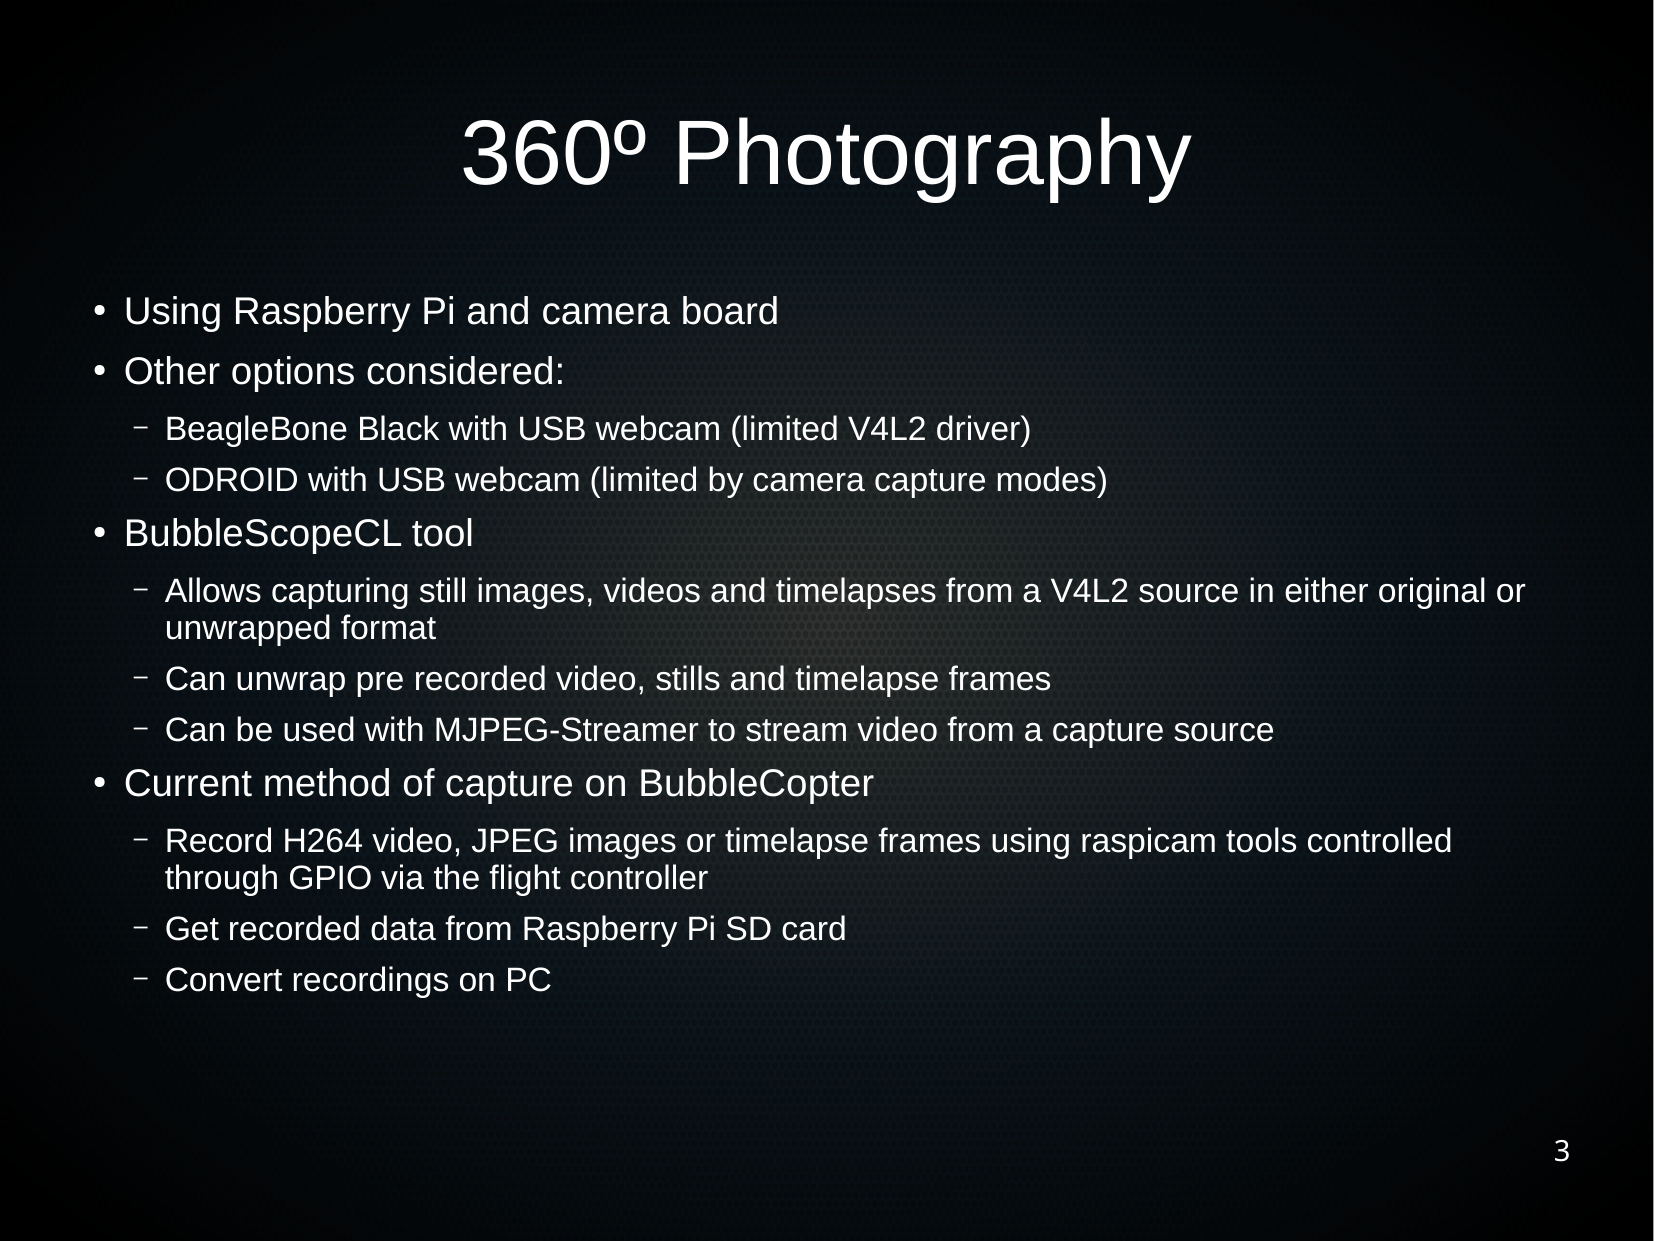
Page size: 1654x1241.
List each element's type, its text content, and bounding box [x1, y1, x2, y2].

picture [0, 0, 1654, 1241]
title 360º Photography [82, 49, 1571, 257]
list Using Raspberry Pi and camera board Other options considered: BeagleBone Black with USB webcam (limited V4L2 driver) ODROID with USB webcam (limited by camera capture modes) BubbleScopeCL tool Allows capturing still images, videos and timelapses from a V4L2 source in either original or unwrapped format Can unwrap pre recorded video, stills and timelapse frames Can be used with MJPEG-Streamer to stream video from a capture source Current method of capture on BubbleCopter Record H264 video, JPEG images or timelapse frames using raspicam tools controlled through GPIO via the flight controller Get recorded data from Raspberry Pi SD card Convert recordings on PC [82, 290, 1538, 1010]
